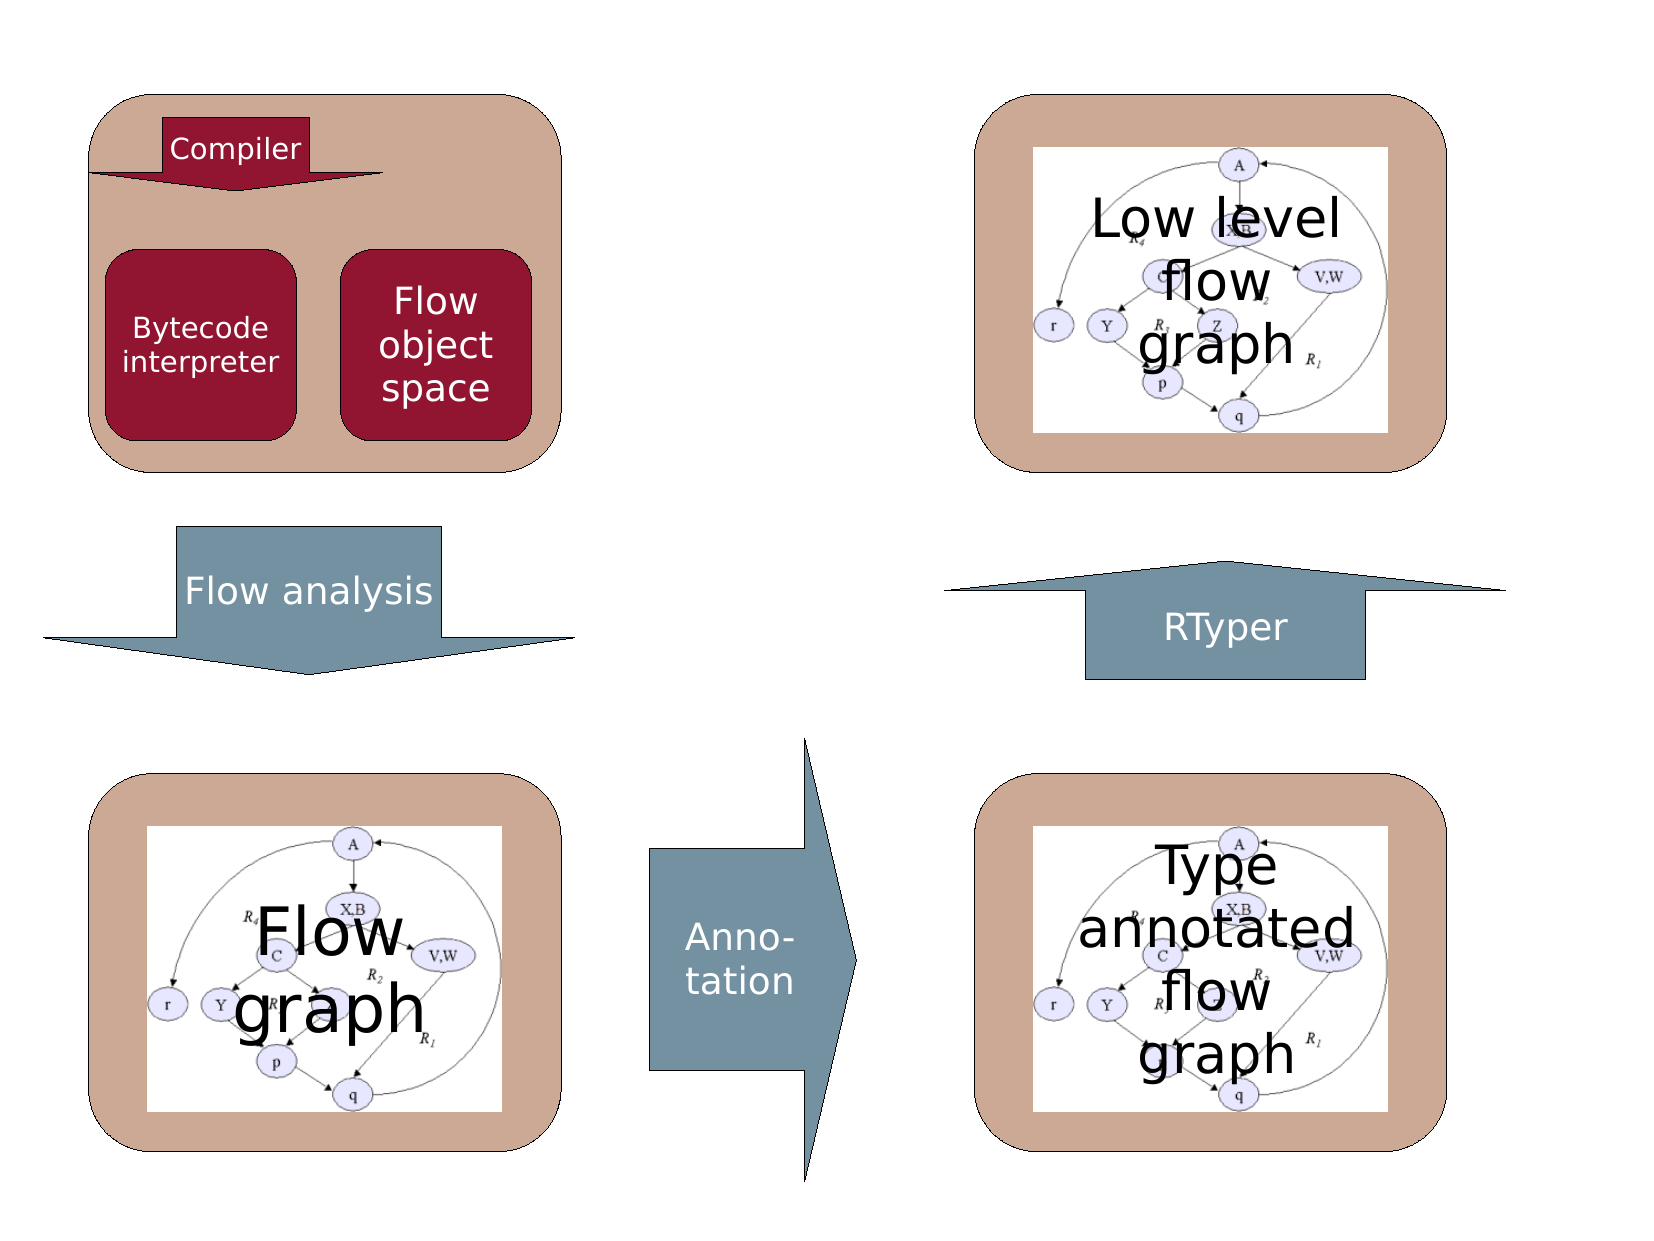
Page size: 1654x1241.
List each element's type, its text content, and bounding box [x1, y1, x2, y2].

picture [147, 826, 502, 1112]
text_box Type annotated flow graph [1062, 826, 1372, 1094]
picture [1033, 147, 1388, 433]
text_box [88, 94, 562, 473]
text_box RTyper [944, 561, 1506, 680]
text_box Flow object space [340, 249, 532, 441]
text_box Low level flow graph [1075, 180, 1359, 384]
picture [1033, 826, 1388, 1112]
text_box Flow graph [218, 885, 443, 1057]
text_box Compiler [88, 117, 383, 191]
text_box Anno- tation [649, 738, 857, 1182]
text_box [974, 94, 1447, 473]
text_box Bytecode interpreter [105, 249, 297, 441]
text_box [974, 773, 1447, 1152]
text_box Flow analysis [43, 526, 575, 675]
text_box [88, 773, 562, 1152]
